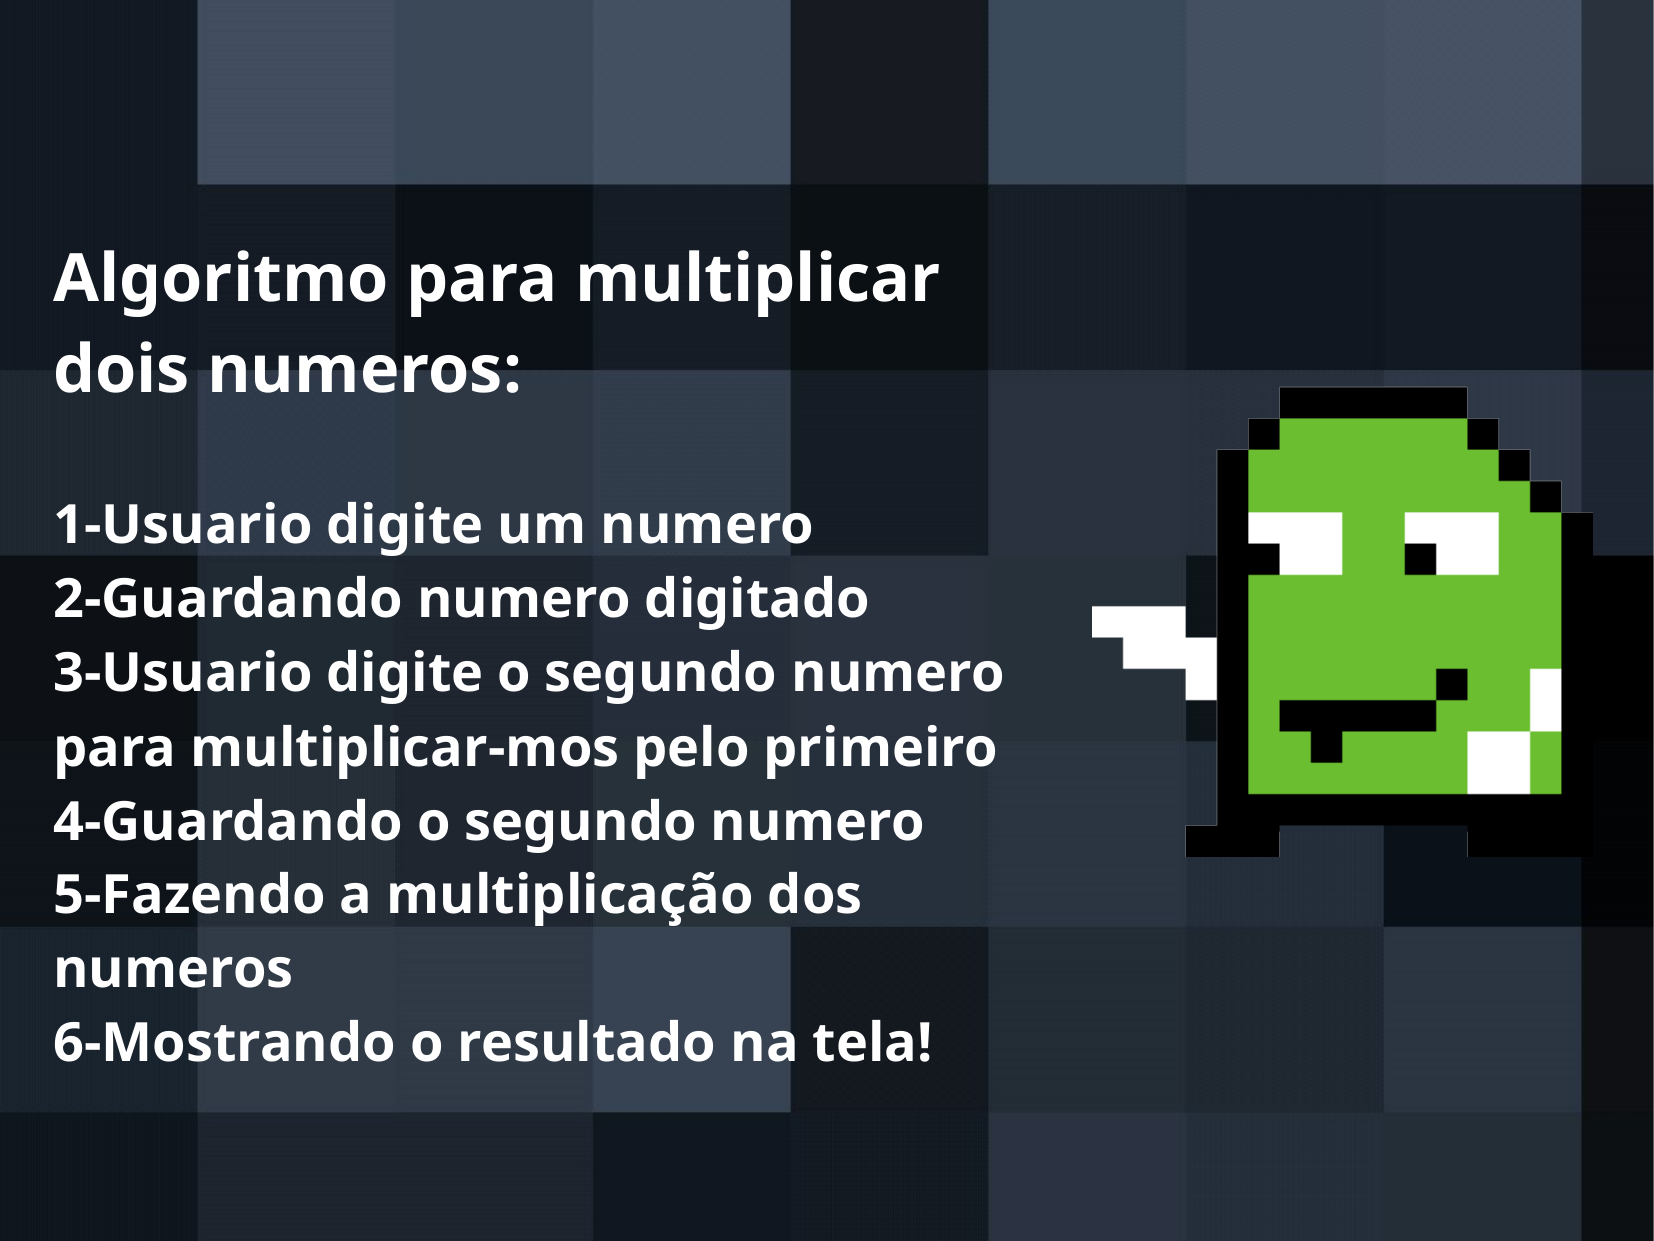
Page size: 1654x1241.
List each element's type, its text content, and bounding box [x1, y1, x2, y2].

title Algoritmo para multiplicar dois numeros: 1-Usuario digite um numero 2-Guardando numero digitado 3-Usuario digite o segundo numero para multiplicar-mos pelo primeiro 4-Guardando o segundo numero 5-Fazendo a multiplicação dos numeros 6-Mostrando o resultado na tela! [53, 177, 1034, 1132]
picture [0, 0, 1654, 1241]
